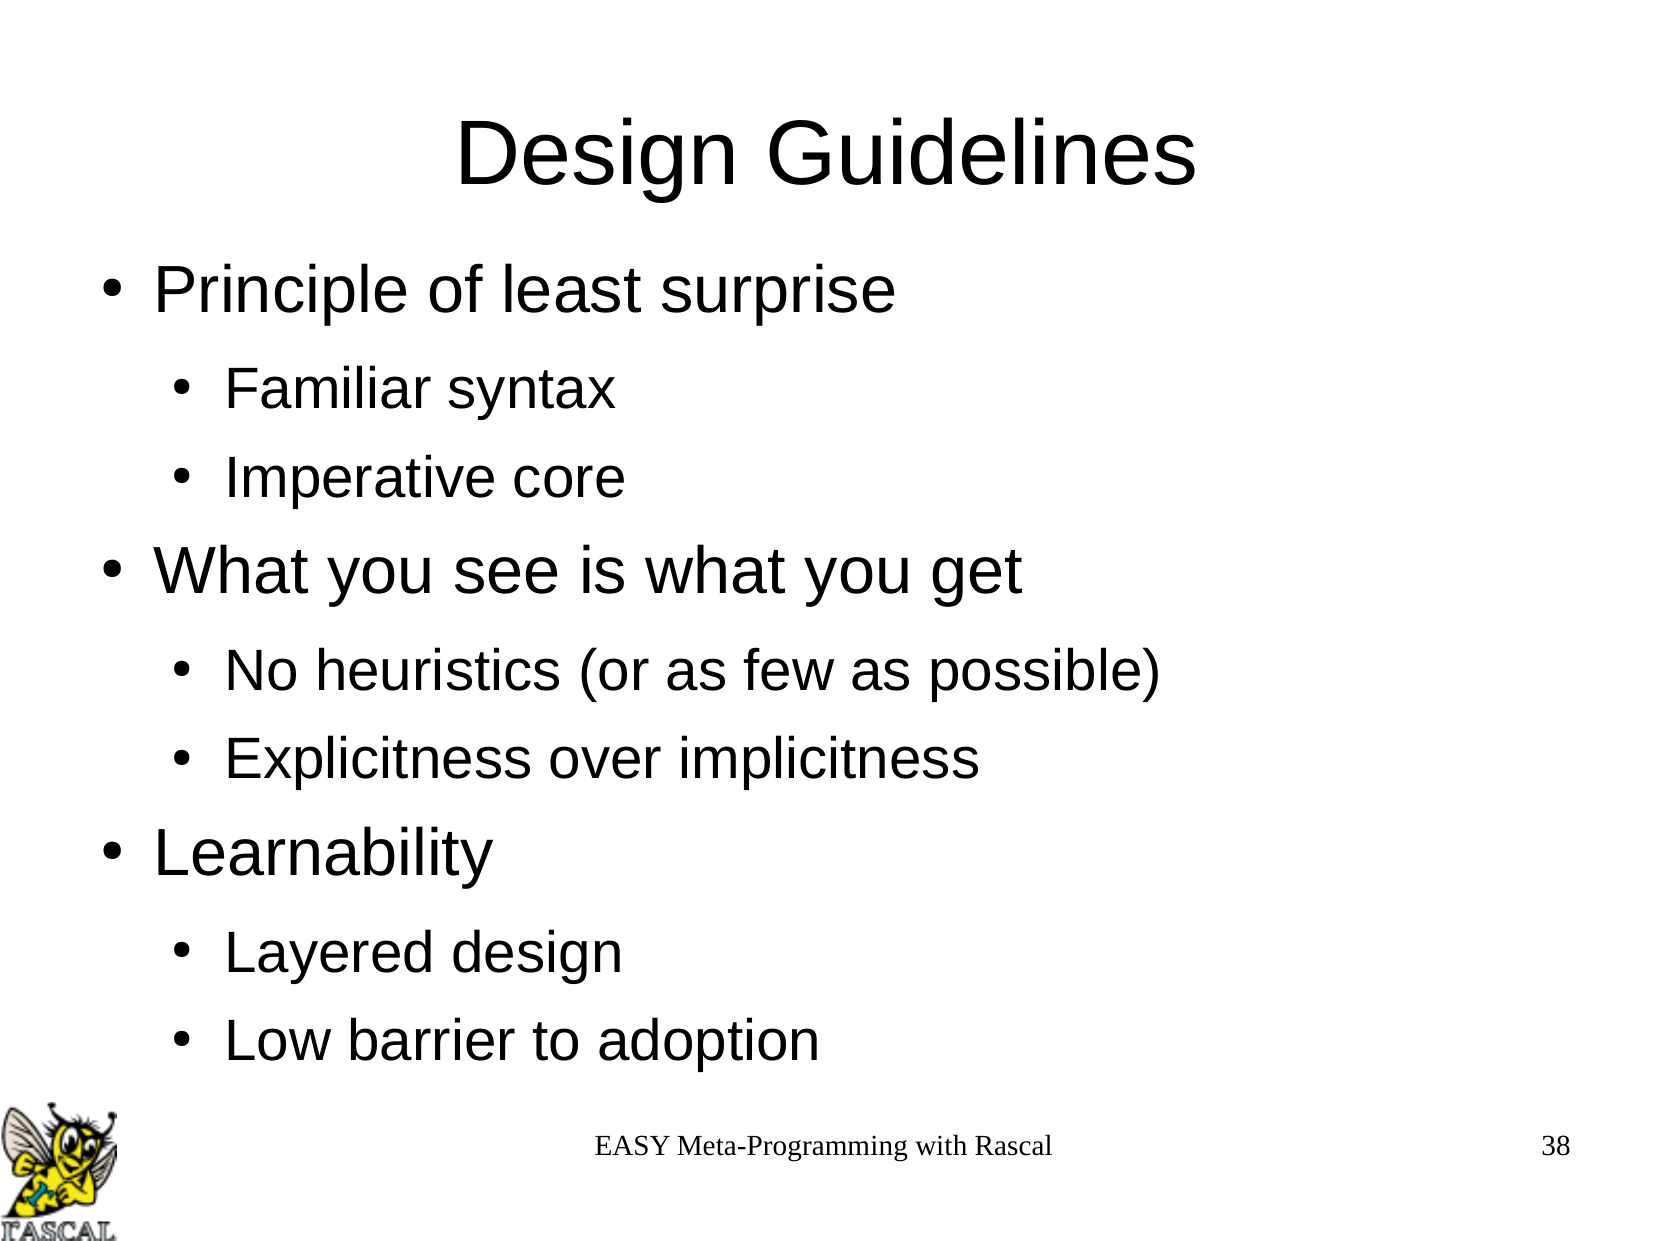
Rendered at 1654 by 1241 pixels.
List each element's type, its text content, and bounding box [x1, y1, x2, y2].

title Design Guidelines [82, 49, 1571, 251]
list Principle of least surprise Familiar syntax Imperative core What you see is what you get No heuristics (or as few as possible) Explicitness over implicitness Learnability Layered design Low barrier to adoption [82, 251, 1571, 1097]
picture [0, 1102, 117, 1241]
